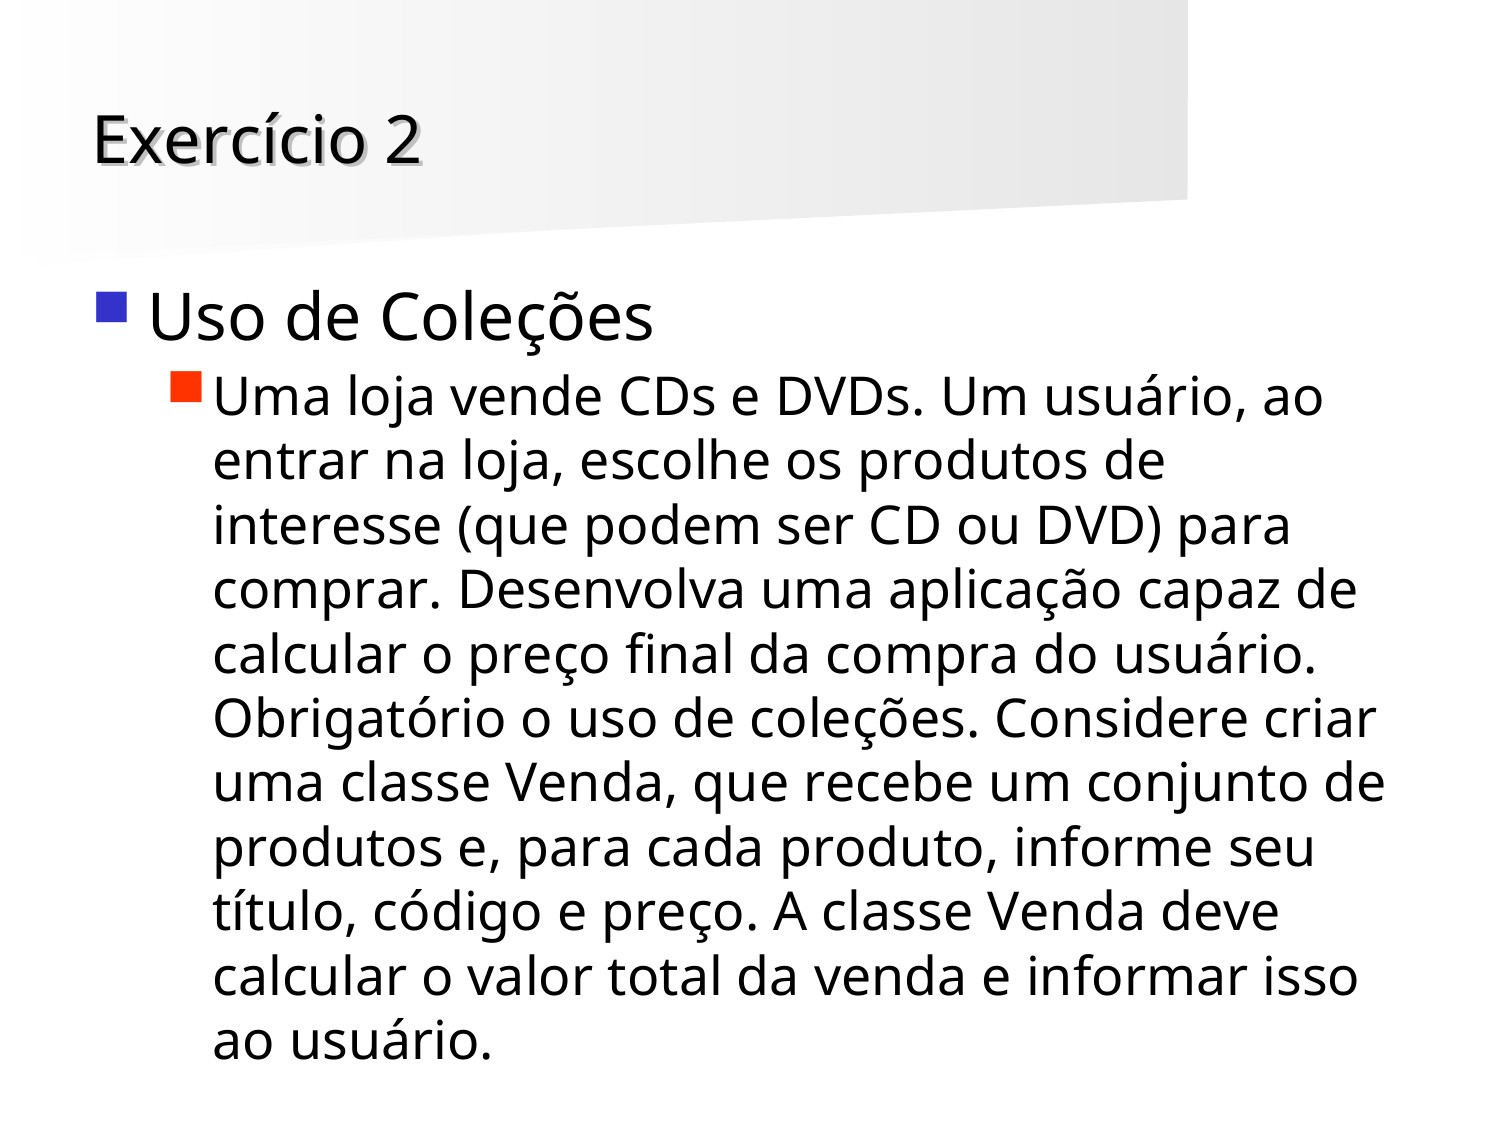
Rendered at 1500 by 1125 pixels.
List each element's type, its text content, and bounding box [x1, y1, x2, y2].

title Exercício 2 [76, 42, 1427, 231]
list Uso de Coleções Uma loja vende CDs e DVDs. Um usuário, ao entrar na loja, escolhe os produtos de interesse (que podem ser CD ou DVD) para comprar. Desenvolva uma aplicação capaz de calcular o preço final da compra do usuário. Obrigatório o uso de coleções. Considere criar uma classe Venda, que recebe um conjunto de produtos e, para cada produto, informe seu título, código e preço. A classe Venda deve calcular o valor total da venda e informar isso ao usuário. [76, 267, 1427, 1086]
